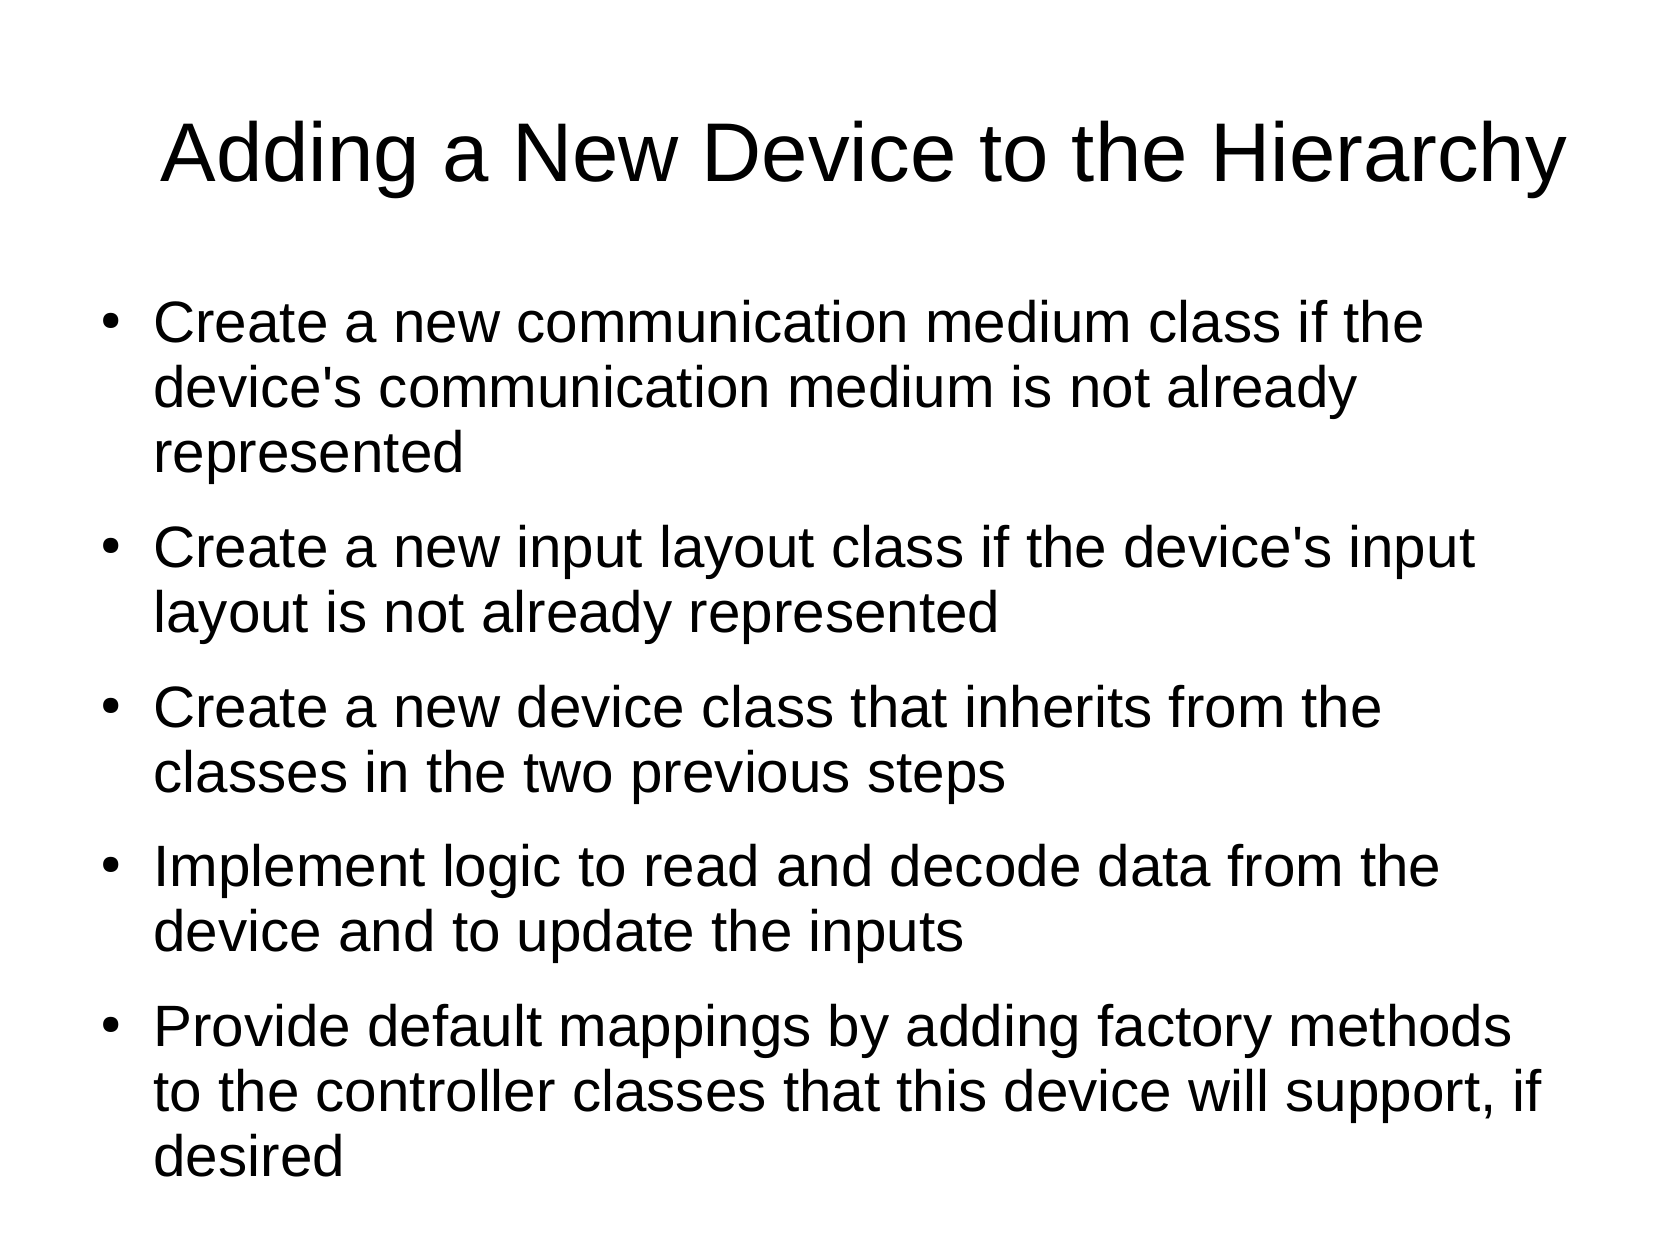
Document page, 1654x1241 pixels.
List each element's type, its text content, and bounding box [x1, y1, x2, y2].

list Create a new communication medium class if the device's communication medium is not already represented Create a new input layout class if the device's input layout is not already represented Create a new device class that inherits from the classes in the two previous steps Implement logic to read and decode data from the device and to update the inputs Provide default mappings by adding factory methods to the controller classes that this device will support, if desired [82, 290, 1571, 1189]
title Adding a New Device to the Hierarchy [82, 49, 1571, 257]
